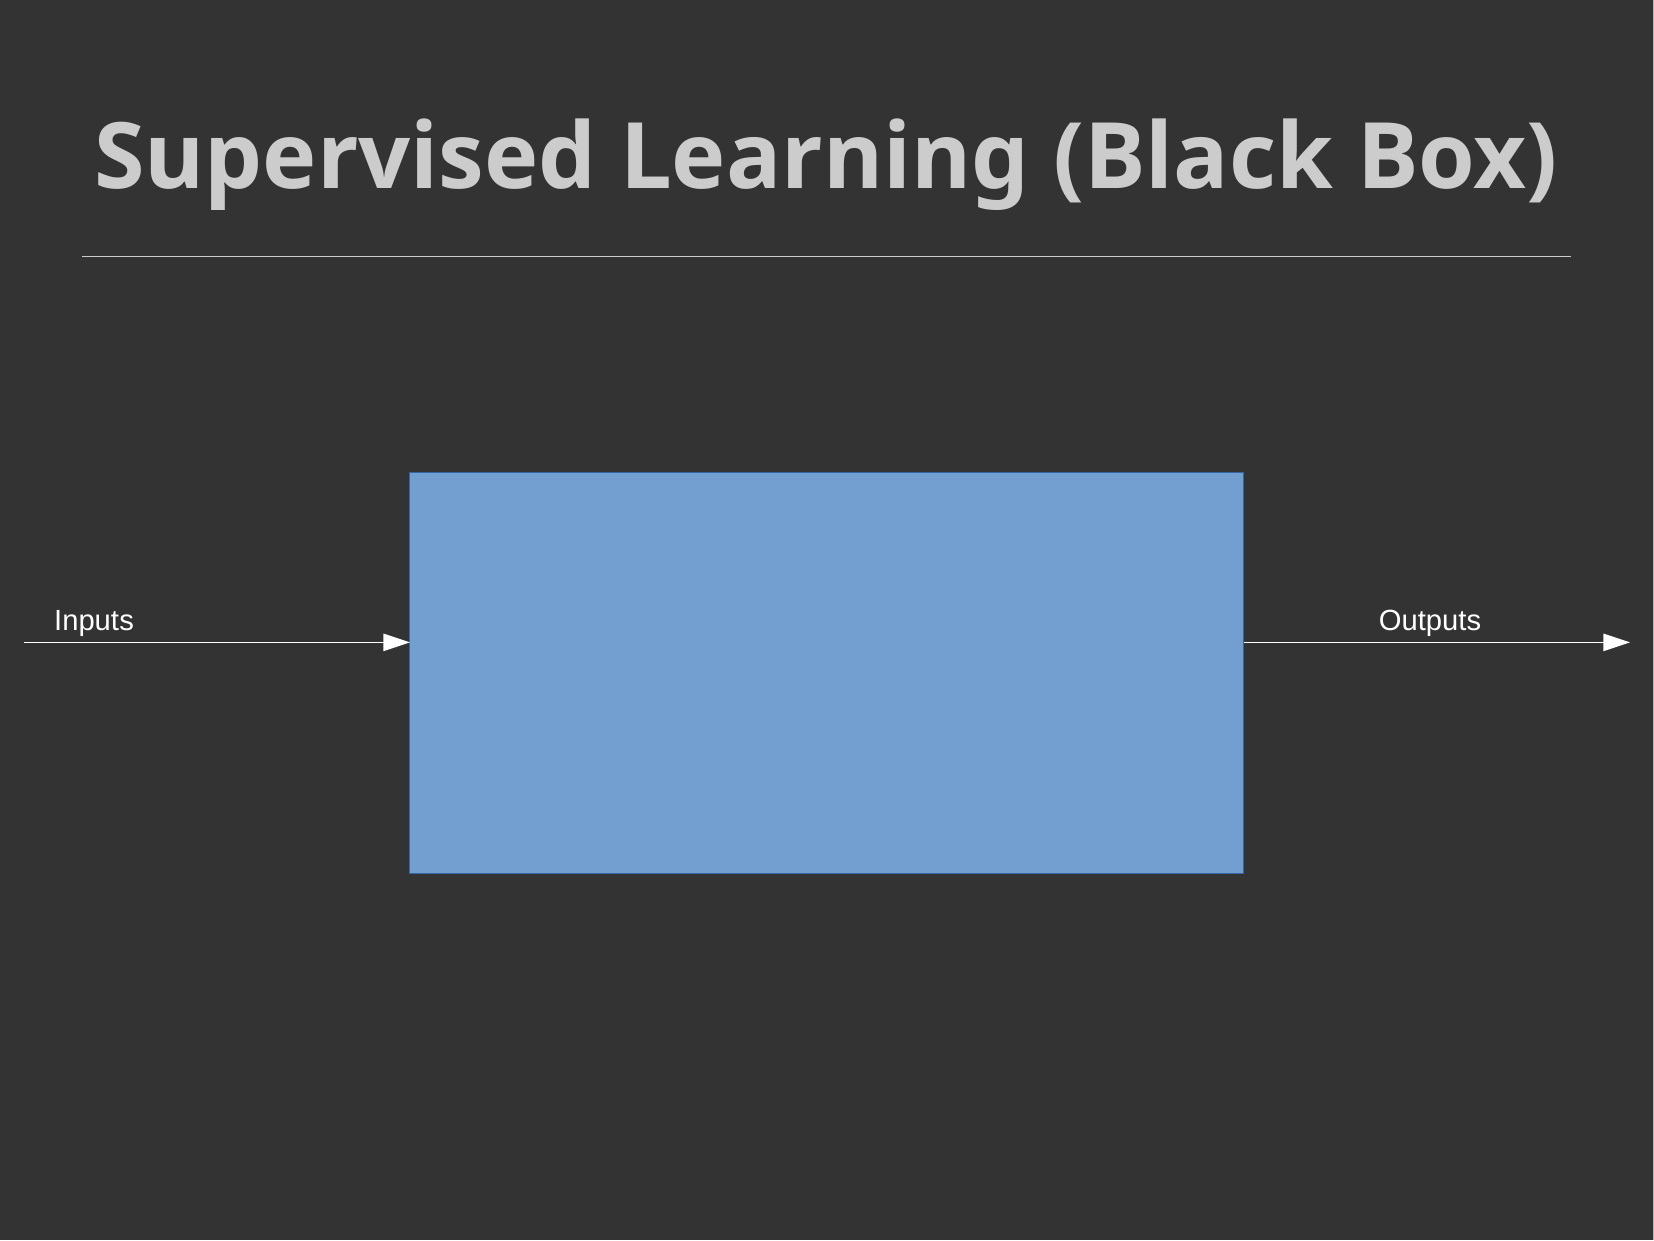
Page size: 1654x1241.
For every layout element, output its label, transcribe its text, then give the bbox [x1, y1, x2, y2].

text_box Inputs [39, 596, 183, 659]
text_box Outputs [1364, 596, 1538, 659]
text_box [409, 472, 1244, 874]
title Supervised Learning (Black Box) [82, 49, 1571, 257]
